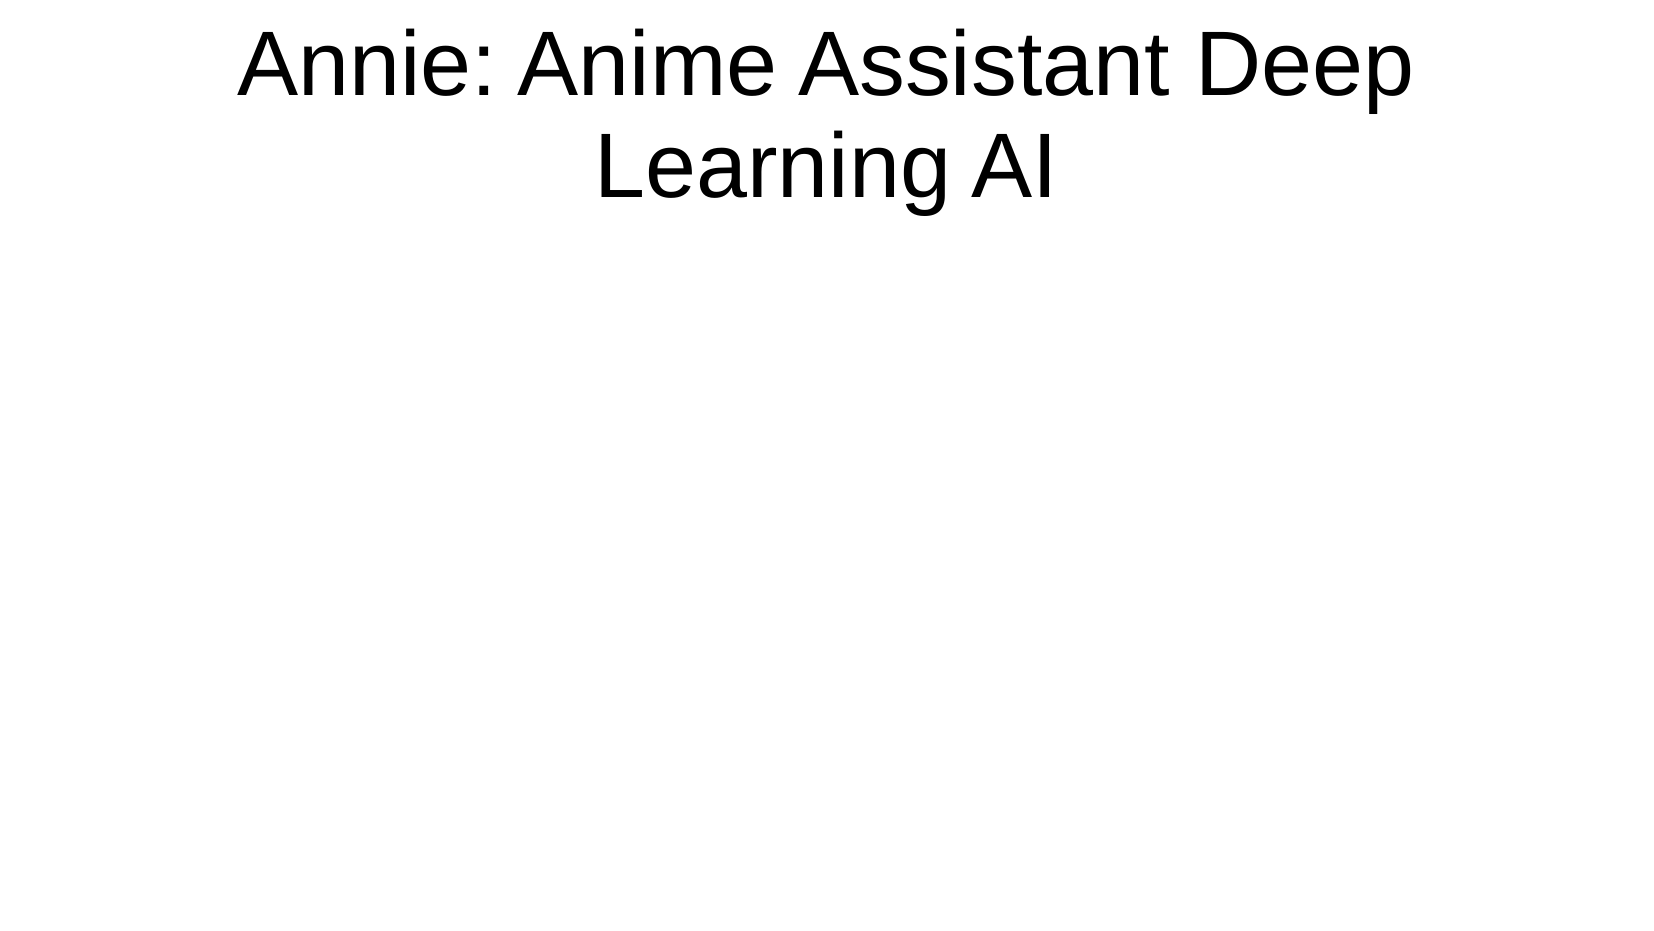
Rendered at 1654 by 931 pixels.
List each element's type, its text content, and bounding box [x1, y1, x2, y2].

title Annie: Anime Assistant Deep Learning AI [82, 12, 1571, 218]
